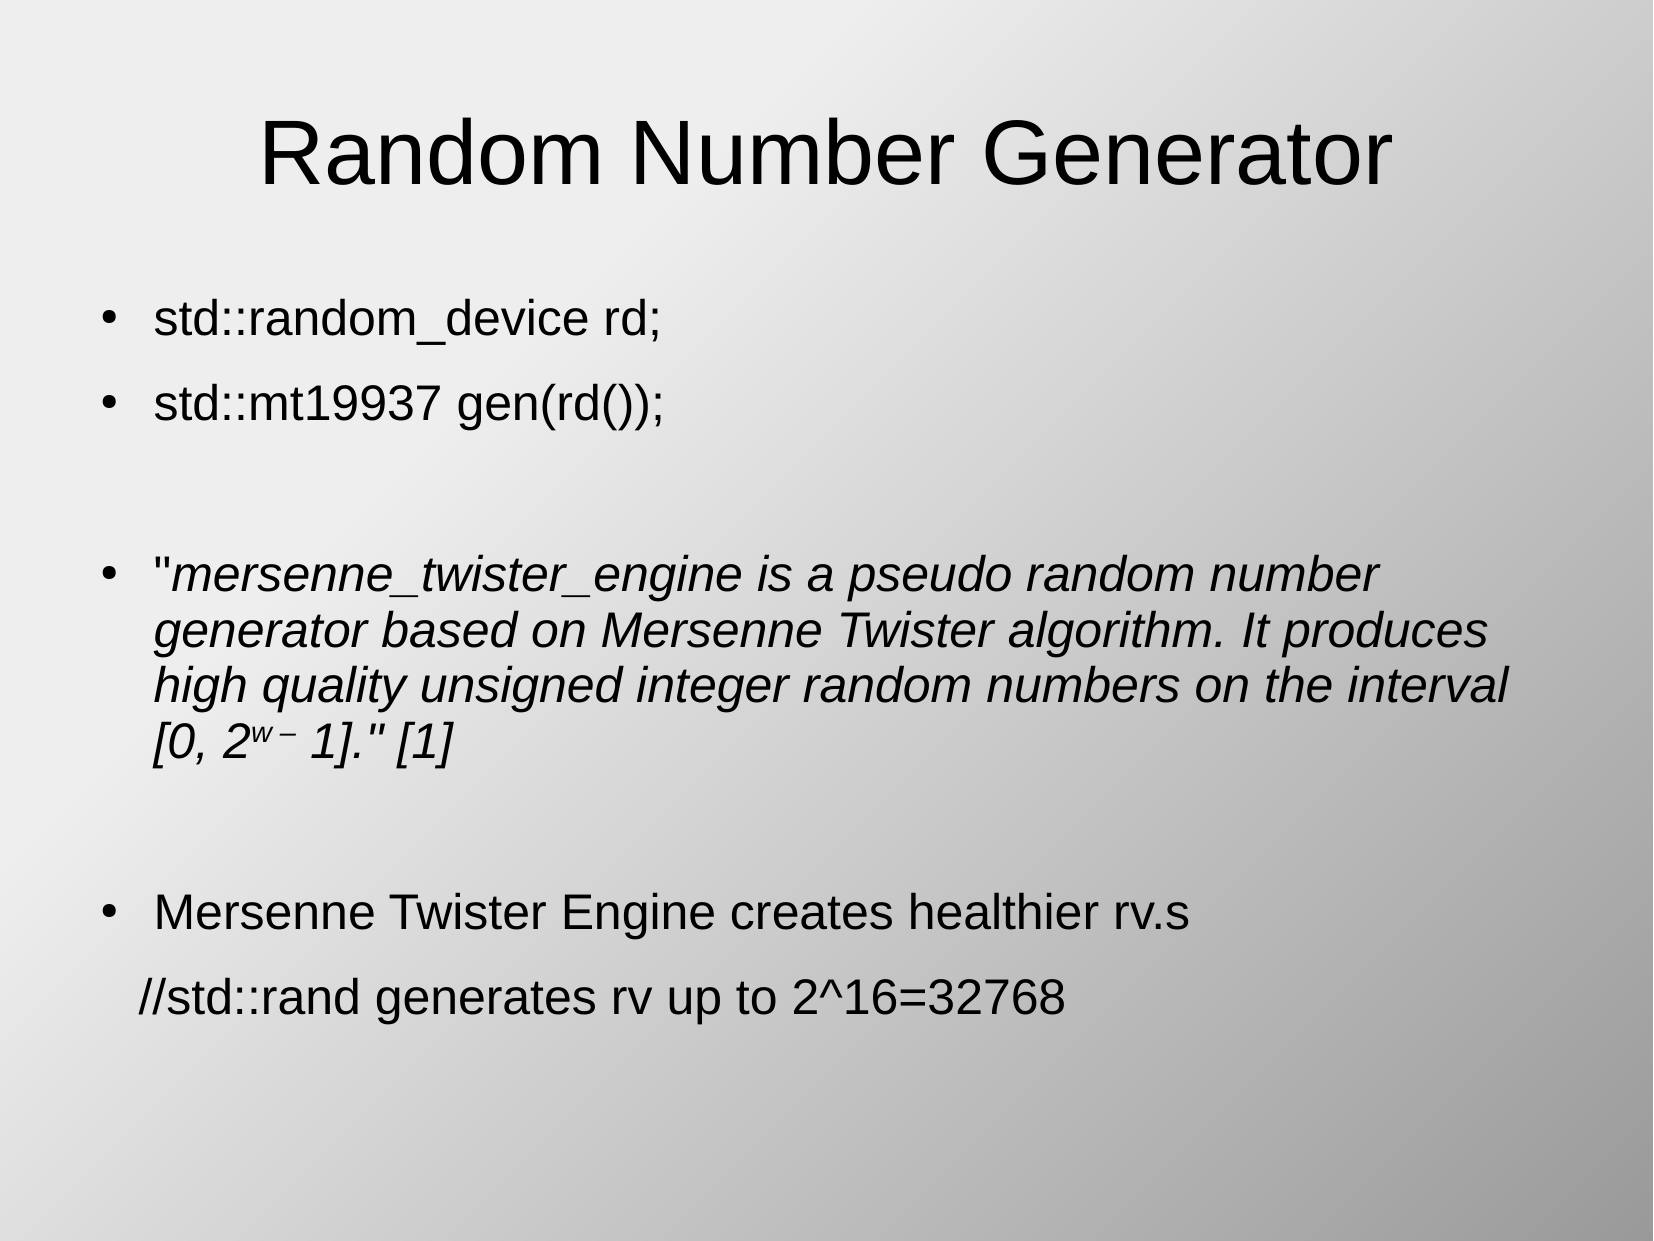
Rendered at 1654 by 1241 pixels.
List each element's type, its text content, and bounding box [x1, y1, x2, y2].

list std::random_device rd; std::mt19937 gen(rd()); "mersenne_twister_engine is a pseudo random number generator based on Mersenne Twister algorithm. It produces high quality unsigned integer random numbers on the interval [0, 2w – 1]." [1] Mersenne Twister Engine creates healthier rv.s //std::rand generates rv up to 2^16=32768 [82, 290, 1571, 1123]
title Random Number Generator [82, 49, 1571, 257]
